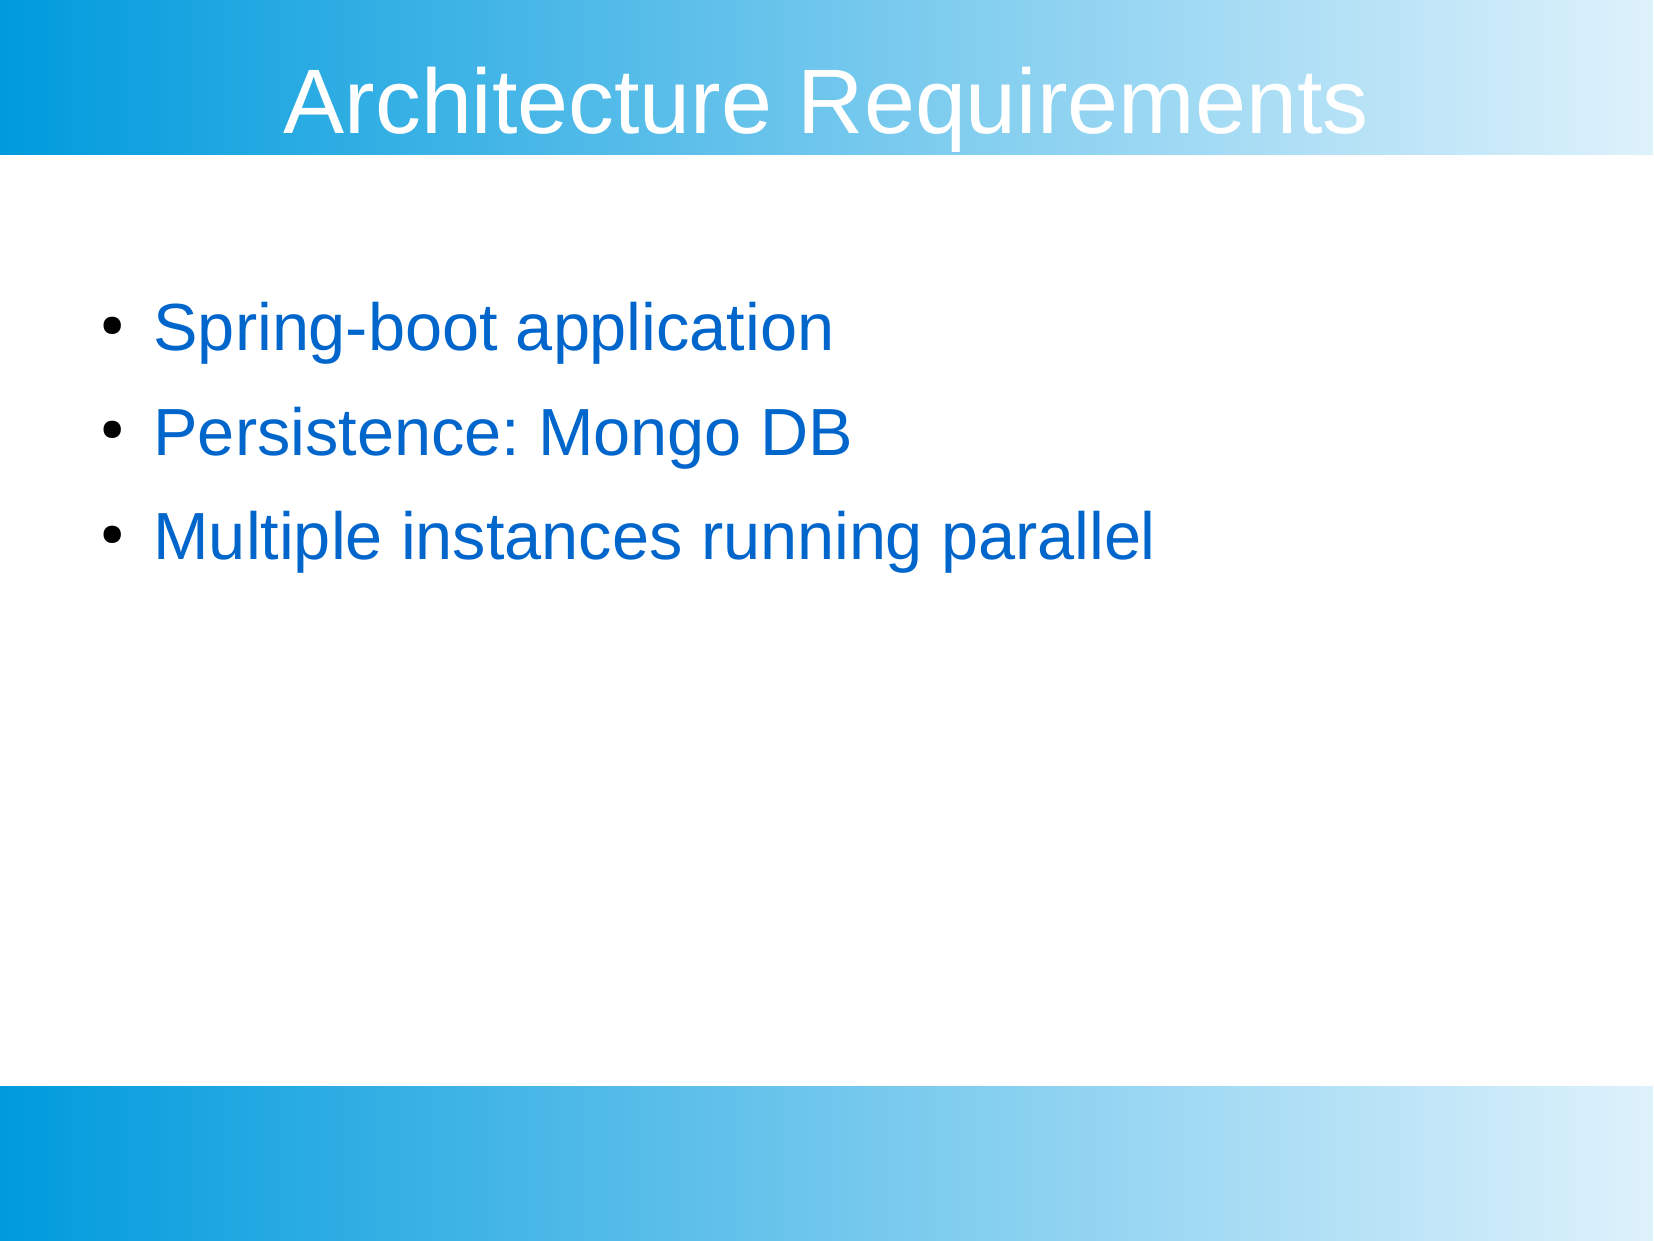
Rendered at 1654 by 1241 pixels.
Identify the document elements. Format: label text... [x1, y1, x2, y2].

list Spring-boot application Persistence: Mongo DB Multiple instances running parallel [82, 290, 1571, 1010]
title Architecture Requirements [82, 49, 1571, 155]
